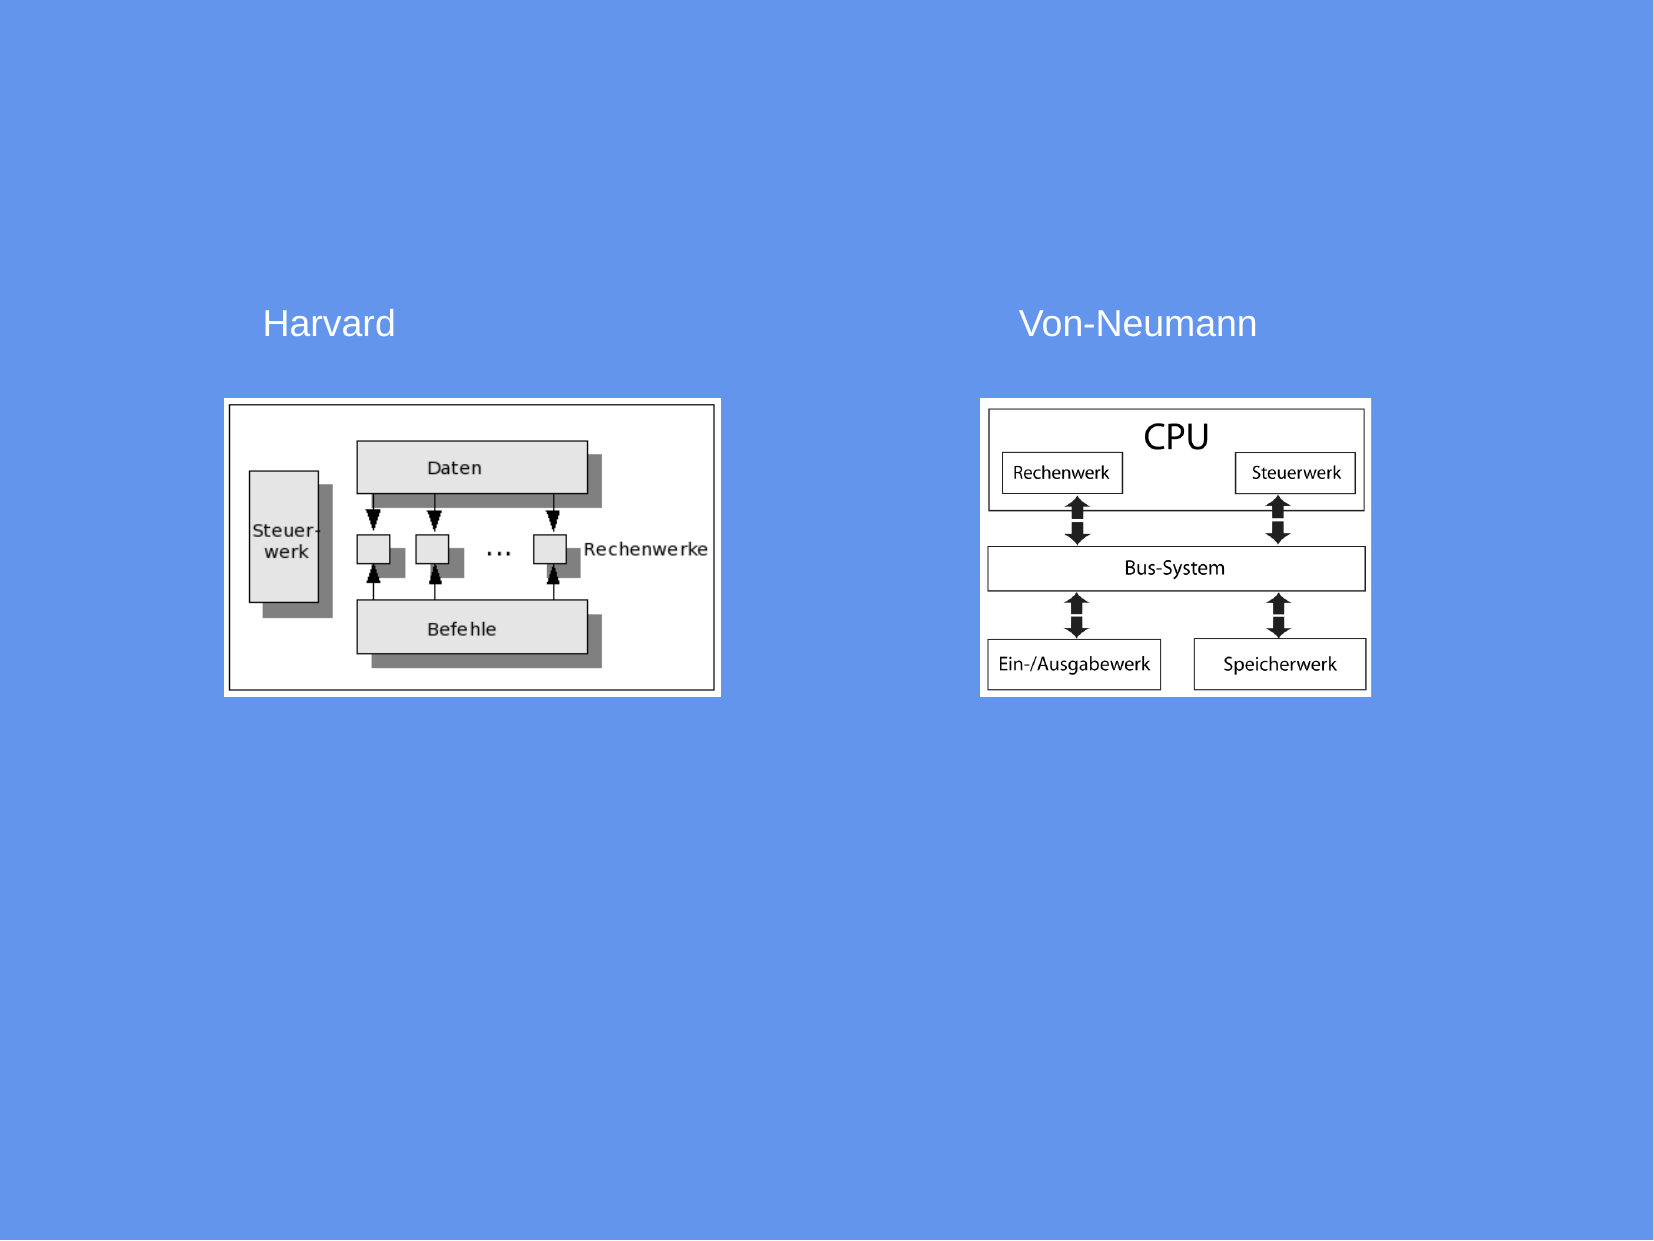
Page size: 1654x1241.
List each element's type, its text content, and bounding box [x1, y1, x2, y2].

picture [980, 398, 1372, 697]
text_box Harvard [248, 295, 686, 352]
picture [224, 398, 721, 697]
text_box Von-Neumann [1003, 295, 1359, 352]
